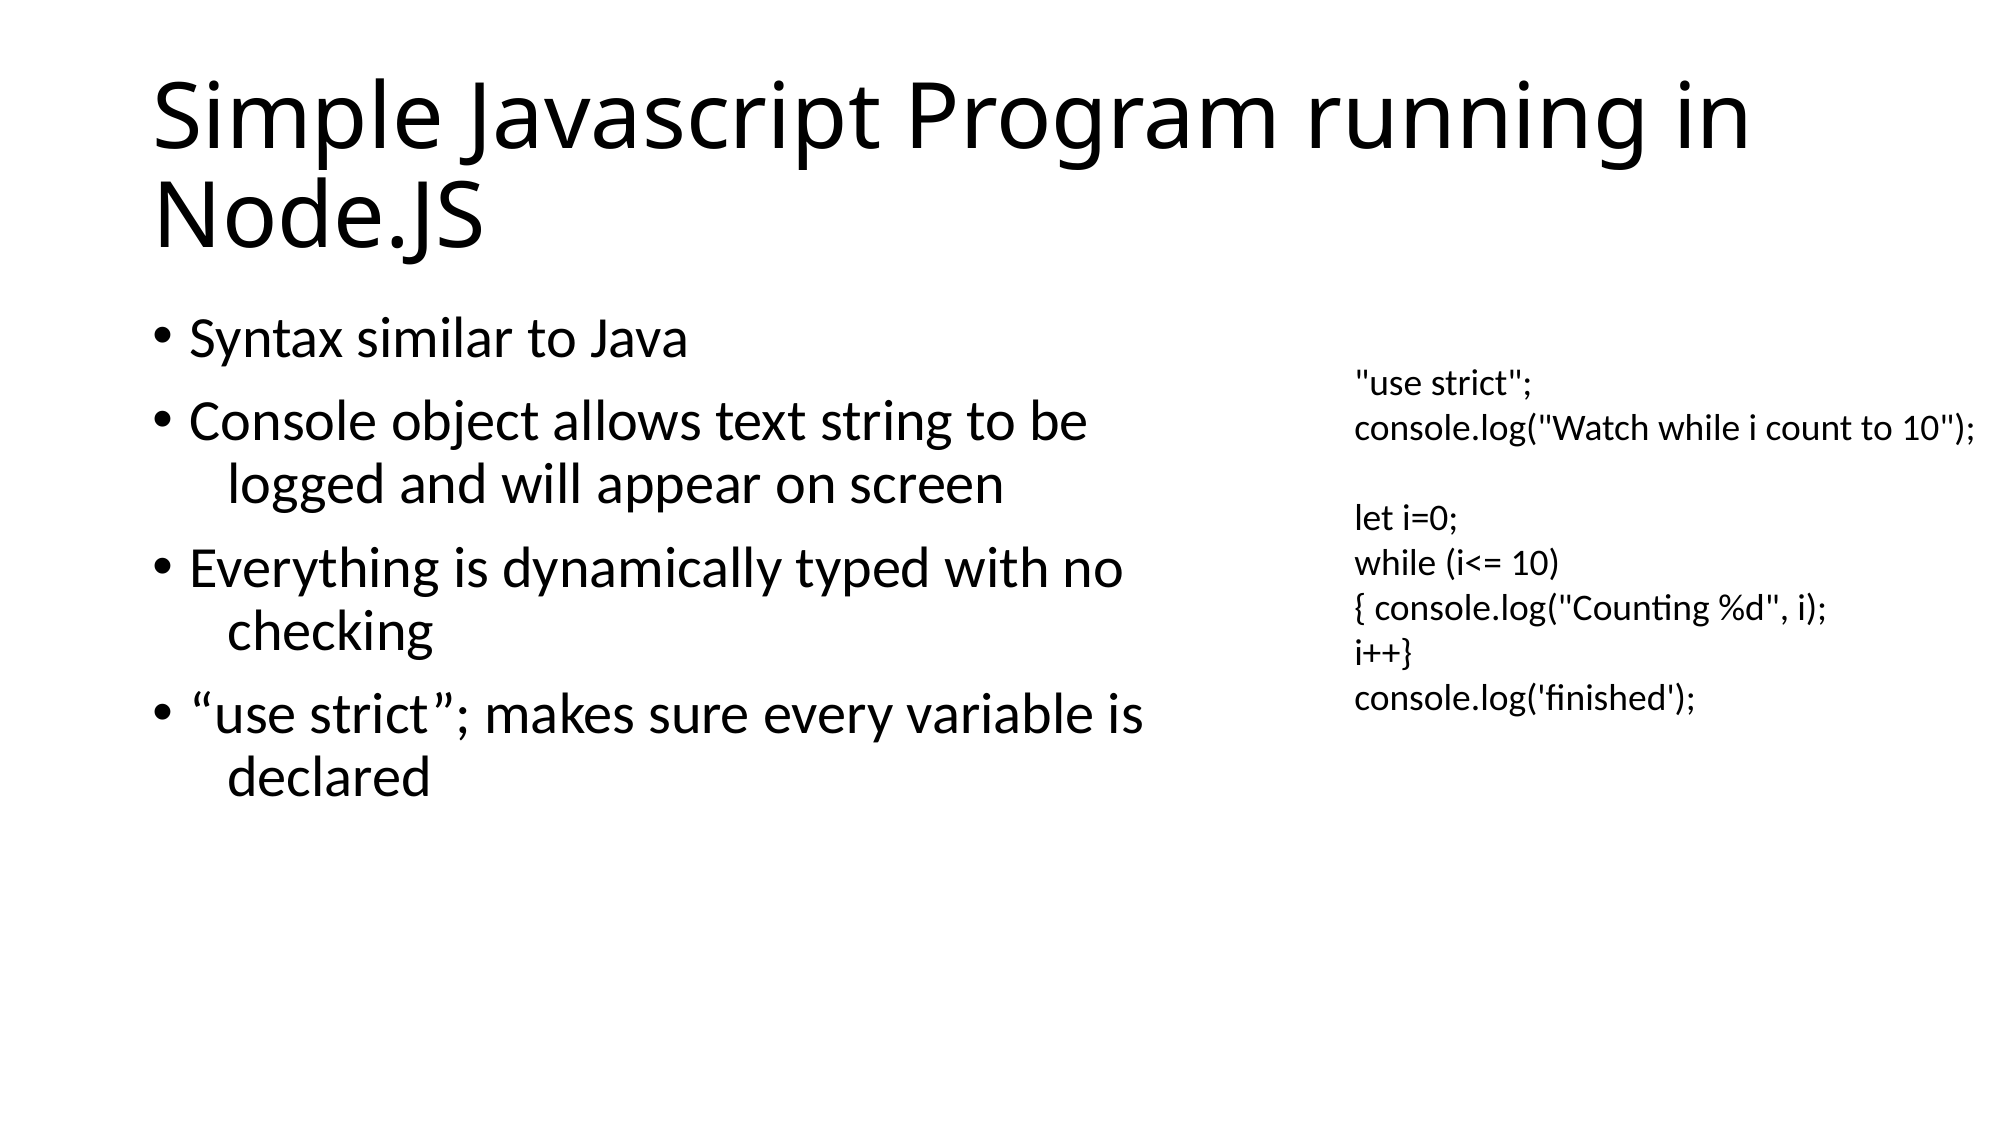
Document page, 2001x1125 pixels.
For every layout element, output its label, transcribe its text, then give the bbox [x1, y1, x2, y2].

text_box "use strict"; console.log("Watch while i count to 10"); let i=0; while (i<= 10) { console.log("Counting %d", i); i++} console.log('finished'); [1339, 350, 2000, 775]
list Syntax similar to Java Console object allows text string to be logged and will appear on screen Everything is dynamically typed with no checking “use strict”; makes sure every variable is declared [137, 299, 1863, 1014]
title Simple Javascript Program running in Node.JS [137, 59, 1863, 278]
